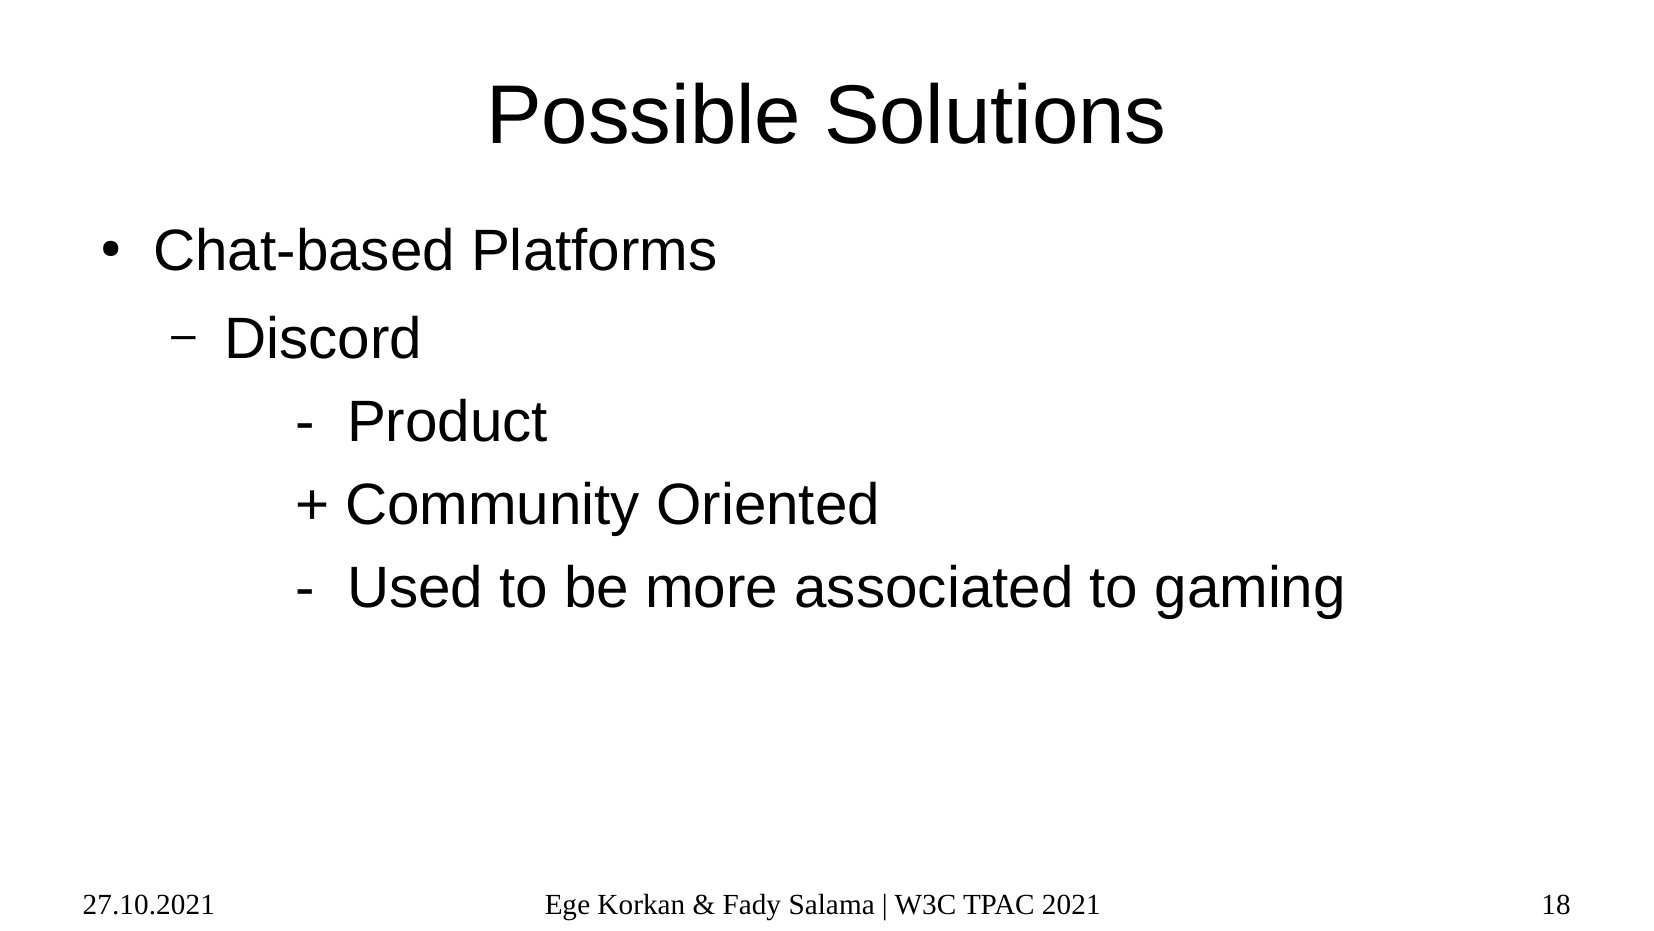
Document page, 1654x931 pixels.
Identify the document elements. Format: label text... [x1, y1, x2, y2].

list Chat-based Platforms Discord - Product + Community Oriented - Used to be more associated to gaming [82, 217, 1571, 758]
title Possible Solutions [82, 37, 1571, 193]
